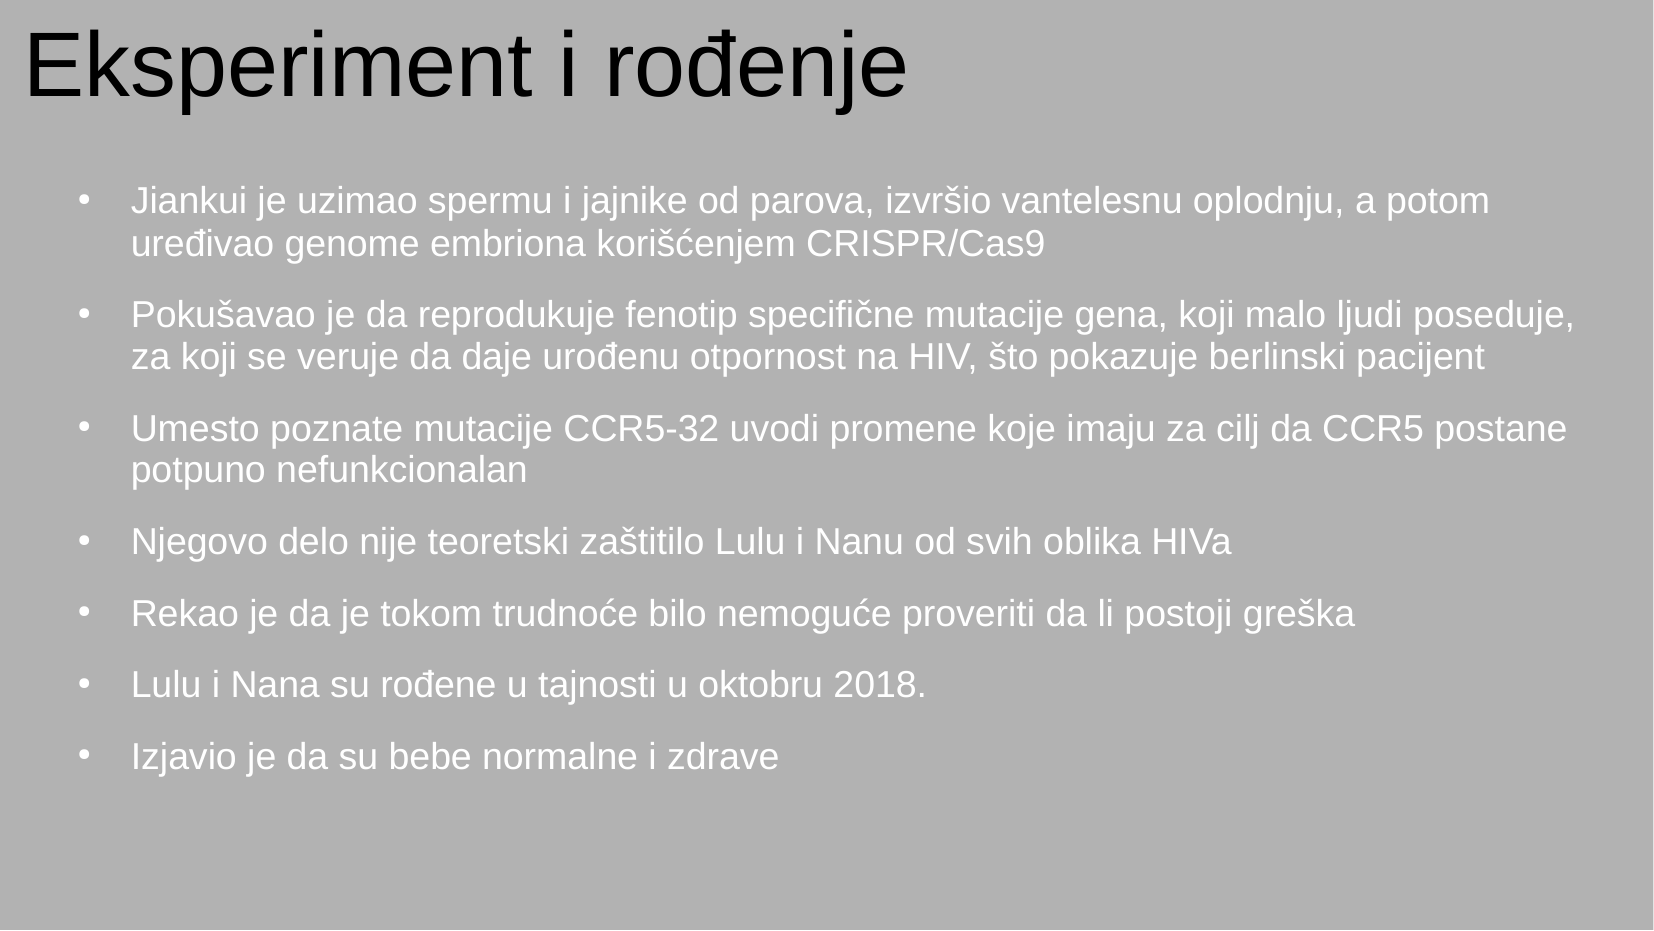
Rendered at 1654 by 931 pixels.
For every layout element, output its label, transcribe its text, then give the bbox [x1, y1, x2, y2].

title Eksperiment i rođenje [23, 11, 1589, 119]
list Jiankui je uzimao spermu i jajnike od parova, izvršio vantelesnu oplodnju, a potom uređivao genome embriona korišćenjem CRISPR/Cas9 Pokušavao je da reprodukuje fenotip specifične mutacije gena, koji malo ljudi poseduje, za koji se veruje da daje urođenu otpornost na HIV, što pokazuje berlinski pacijent Umesto poznate mutacije CCR5-32 uvodi promene koje imaju za cilj da CCR5 postane potpuno nefunkcionalan Njegovo delo nije teoretski zaštitilo Lulu i Nanu od svih oblika HIVa Rekao je da je tokom trudnoće bilo nemoguće proveriti da li postoji greška Lulu i Nana su rođene u tajnosti u oktobru 2018. Izjavio je da su bebe normalne i zdrave [60, 180, 1621, 826]
